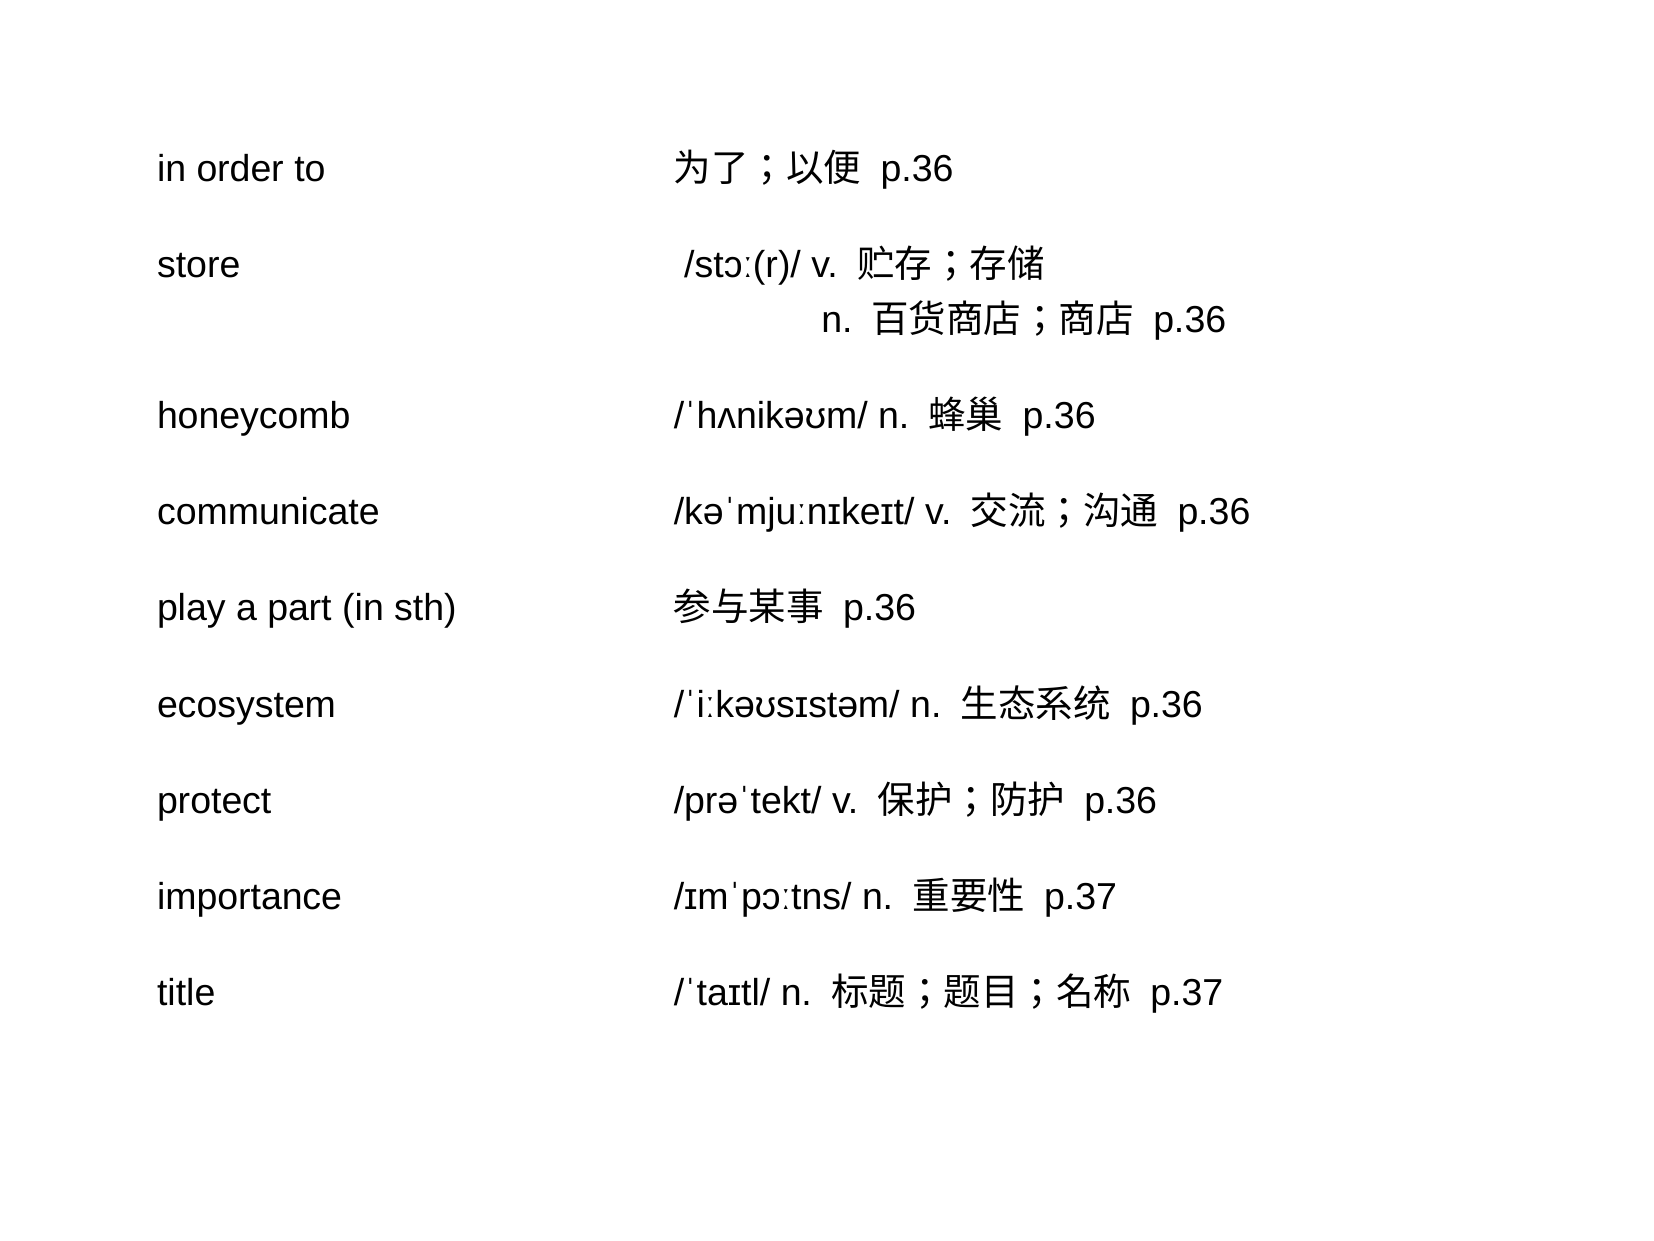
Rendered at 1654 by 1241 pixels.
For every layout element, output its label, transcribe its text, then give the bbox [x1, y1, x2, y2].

text_box in order to 为了；以便 p.36 store /stɔː(r)/ v. 贮存；存储 n. 百货商店；商店 p.36 honeycomb /ˈhʌnikəʊm/ n. 蜂巢 p.36 communicate /kəˈmjuːnɪkeɪt/ v. 交流；沟通 p.36 play a part (in sth) 参与某事 p.36 ecosystem /ˈiːkəʊsɪstəm/ n. 生态系统 p.36 protect /prəˈtekt/ v. 保护；防护 p.36 importance /ɪmˈpɔːtns/ n. 重要性 p.37 title /ˈtaɪtl/ n. 标题；题目；名称 p.37 [142, 88, 1536, 1123]
